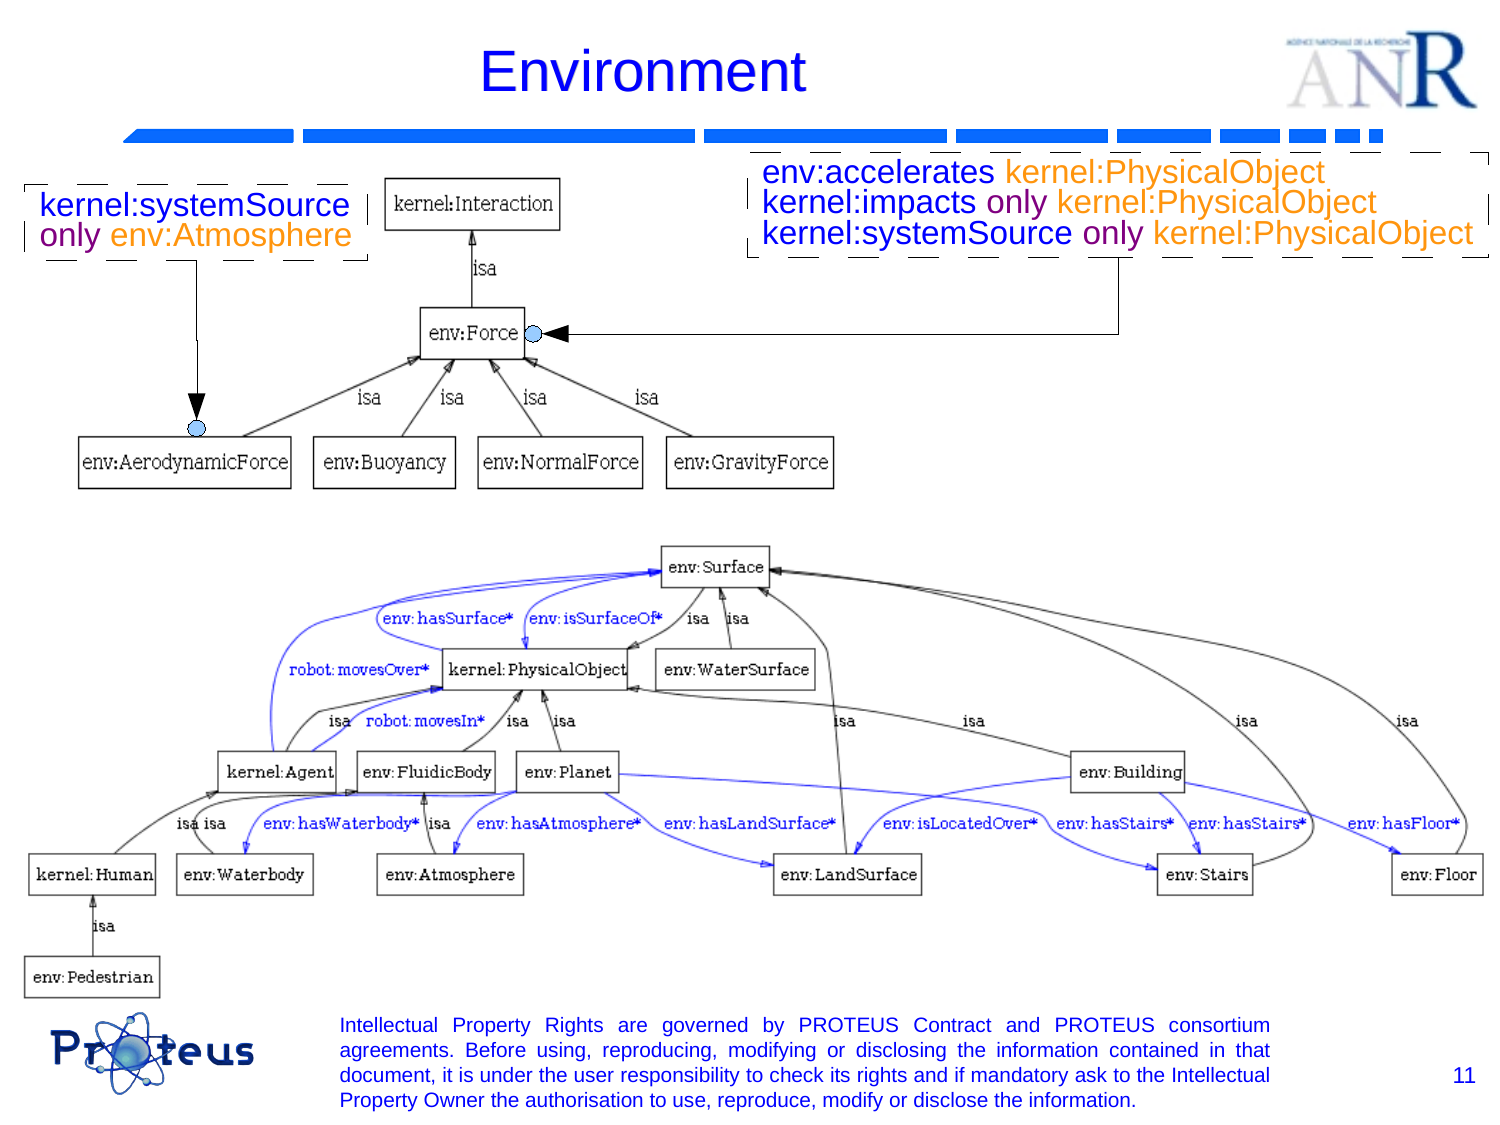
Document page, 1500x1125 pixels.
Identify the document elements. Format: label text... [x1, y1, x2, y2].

text_box [187, 420, 206, 437]
text_box env:accelerates kernel:PhysicalObject kernel:impacts only kernel:PhysicalObject kernel:systemSource only kernel:PhysicalObject [747, 152, 1488, 258]
picture [0, 533, 1500, 1101]
picture [1281, 27, 1484, 115]
picture [48, 145, 867, 521]
text_box kernel:systemSource only env:Atmosphere [24, 184, 368, 261]
text_box [524, 325, 542, 343]
title Environment [23, 11, 1264, 130]
